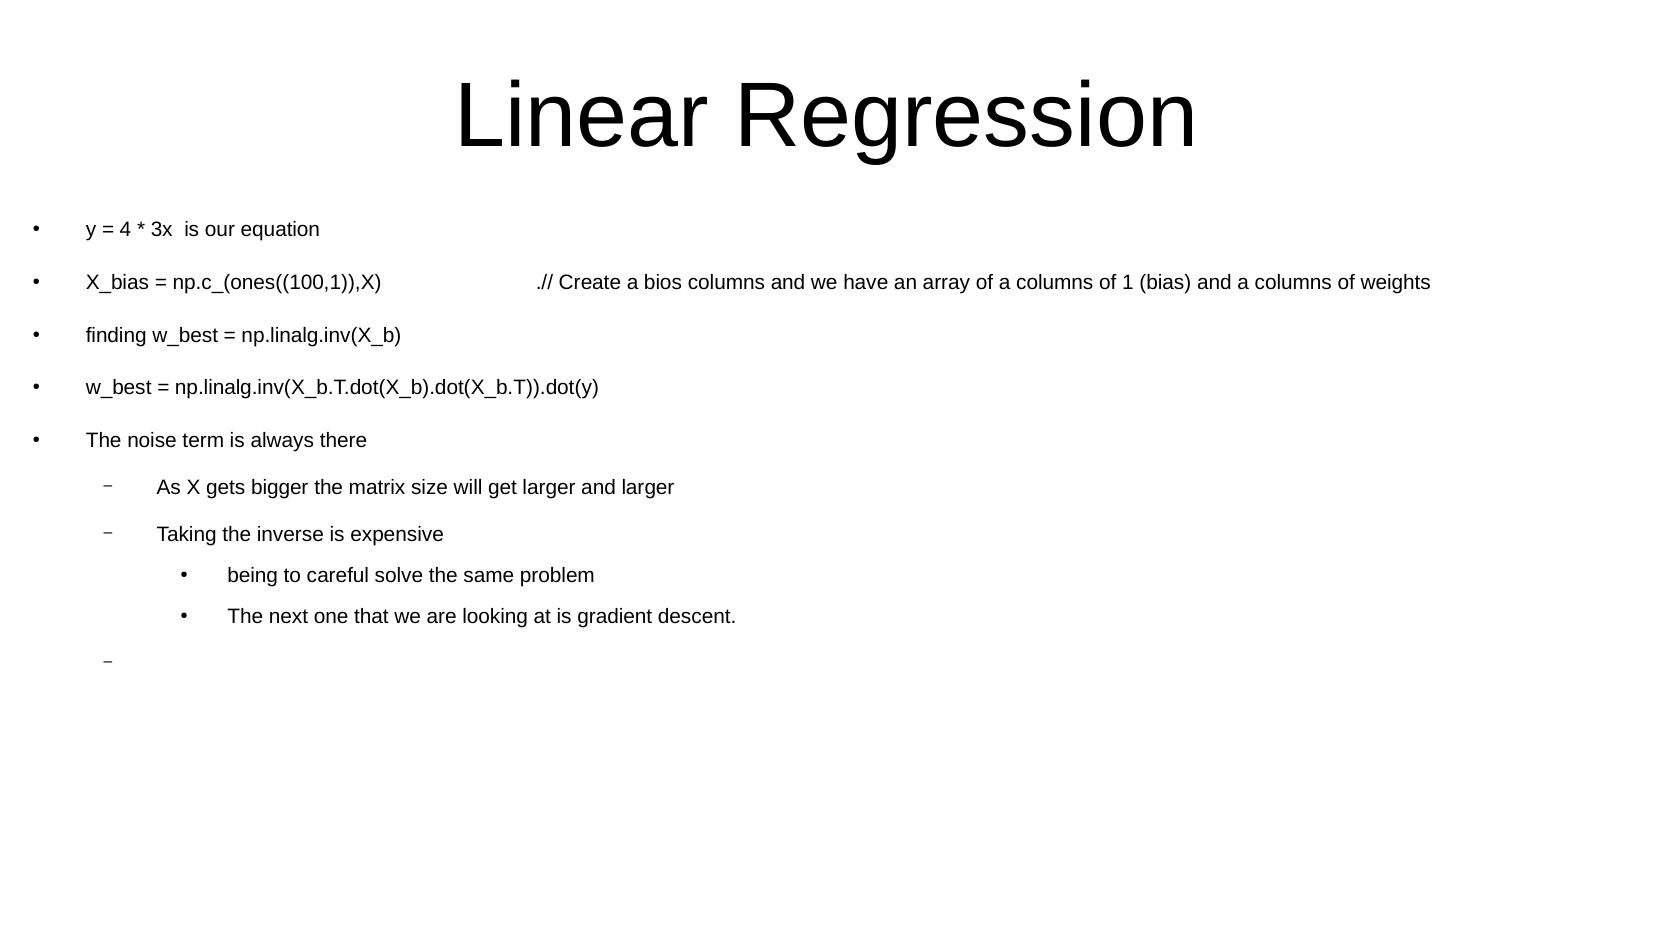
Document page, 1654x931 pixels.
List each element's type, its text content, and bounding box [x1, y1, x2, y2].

list y = 4 * 3x is our equation X_bias = np.c_(ones((100,1)),X) .// Create a bios columns and we have an array of a columns of 1 (bias) and a columns of weights finding w_best = np.linalg.inv(X_b) w_best = np.linalg.inv(X_b.T.dot(X_b).dot(X_b.T)).dot(y) The noise term is always there As X gets bigger the matrix size will get larger and larger Taking the inverse is expensive being to careful solve the same problem The next one that we are looking at is gradient descent. [15, 217, 1571, 916]
title Linear Regression [82, 37, 1571, 193]
